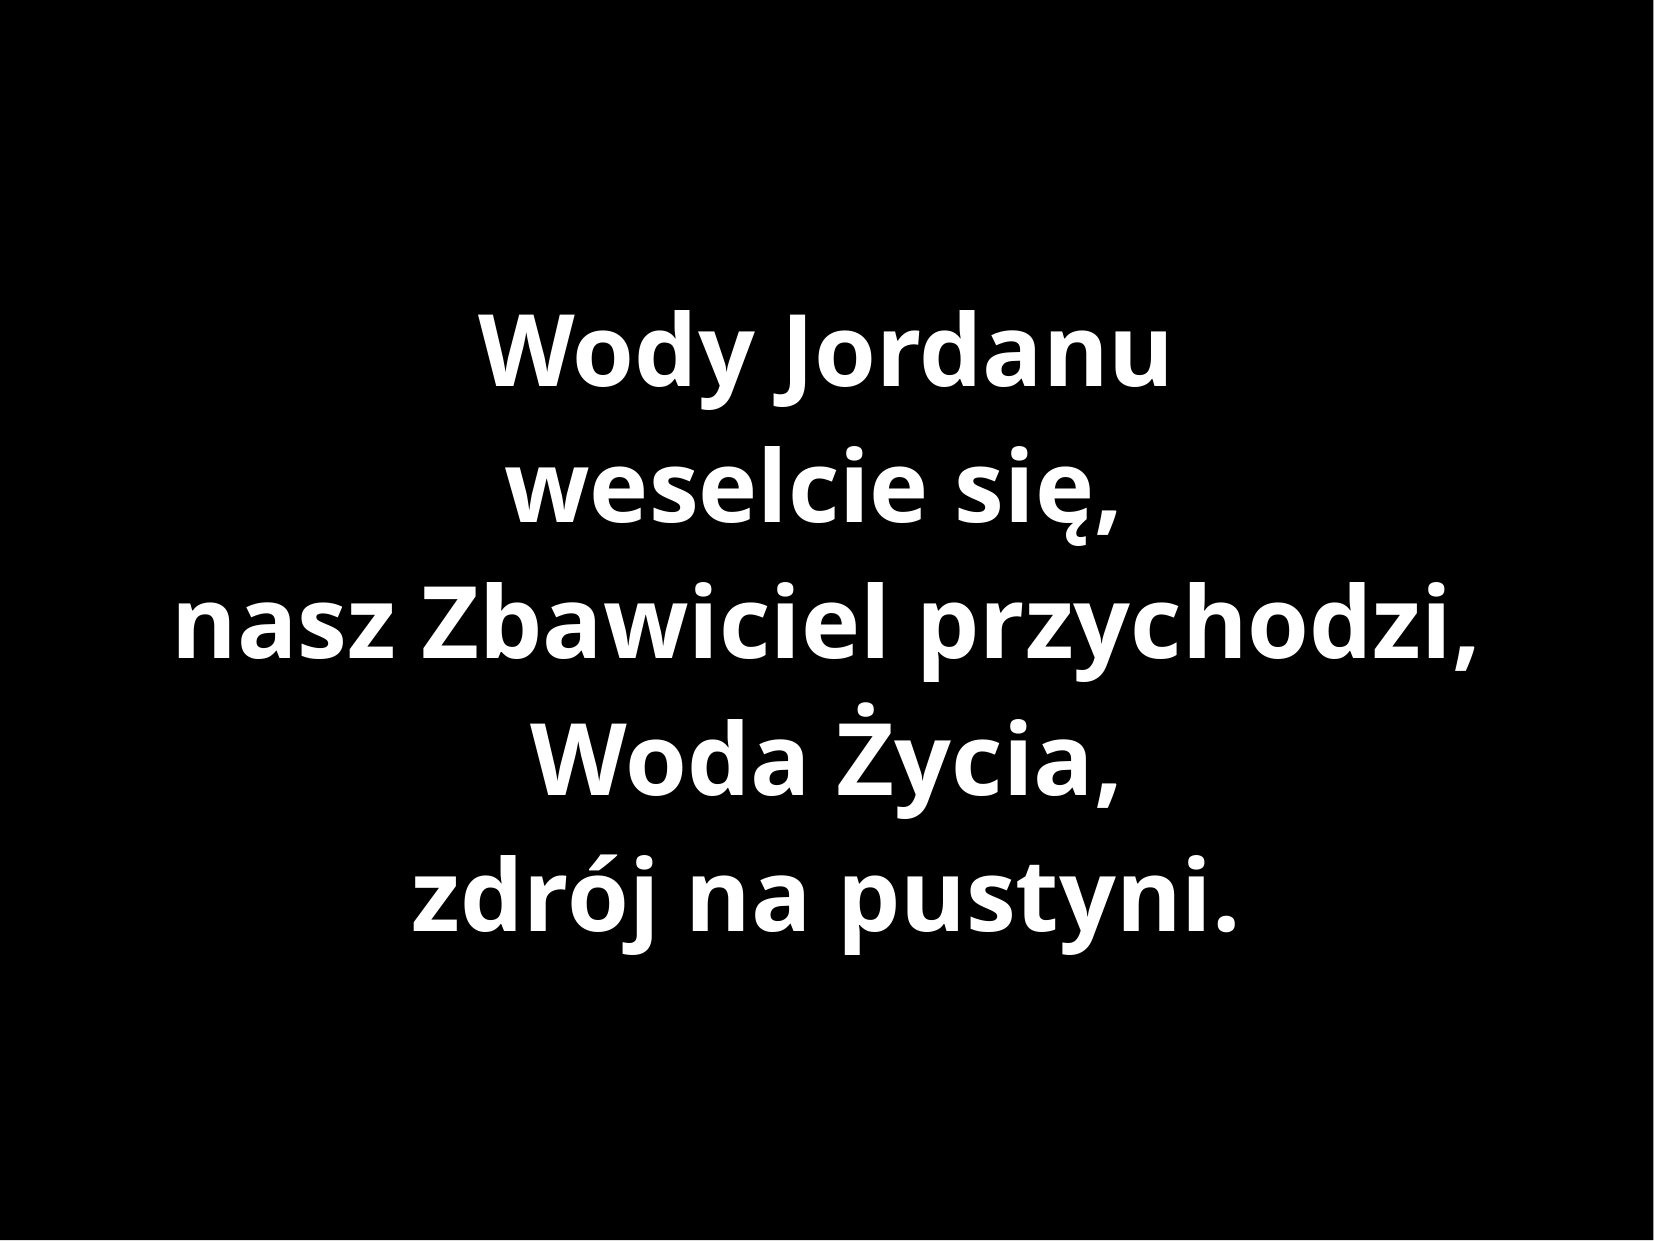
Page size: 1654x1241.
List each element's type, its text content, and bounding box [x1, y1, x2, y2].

title Wody Jordanu weselcie się, nasz Zbawiciel przychodzi, Woda Życia, zdrój na pustyni. [0, 0, 1654, 1241]
